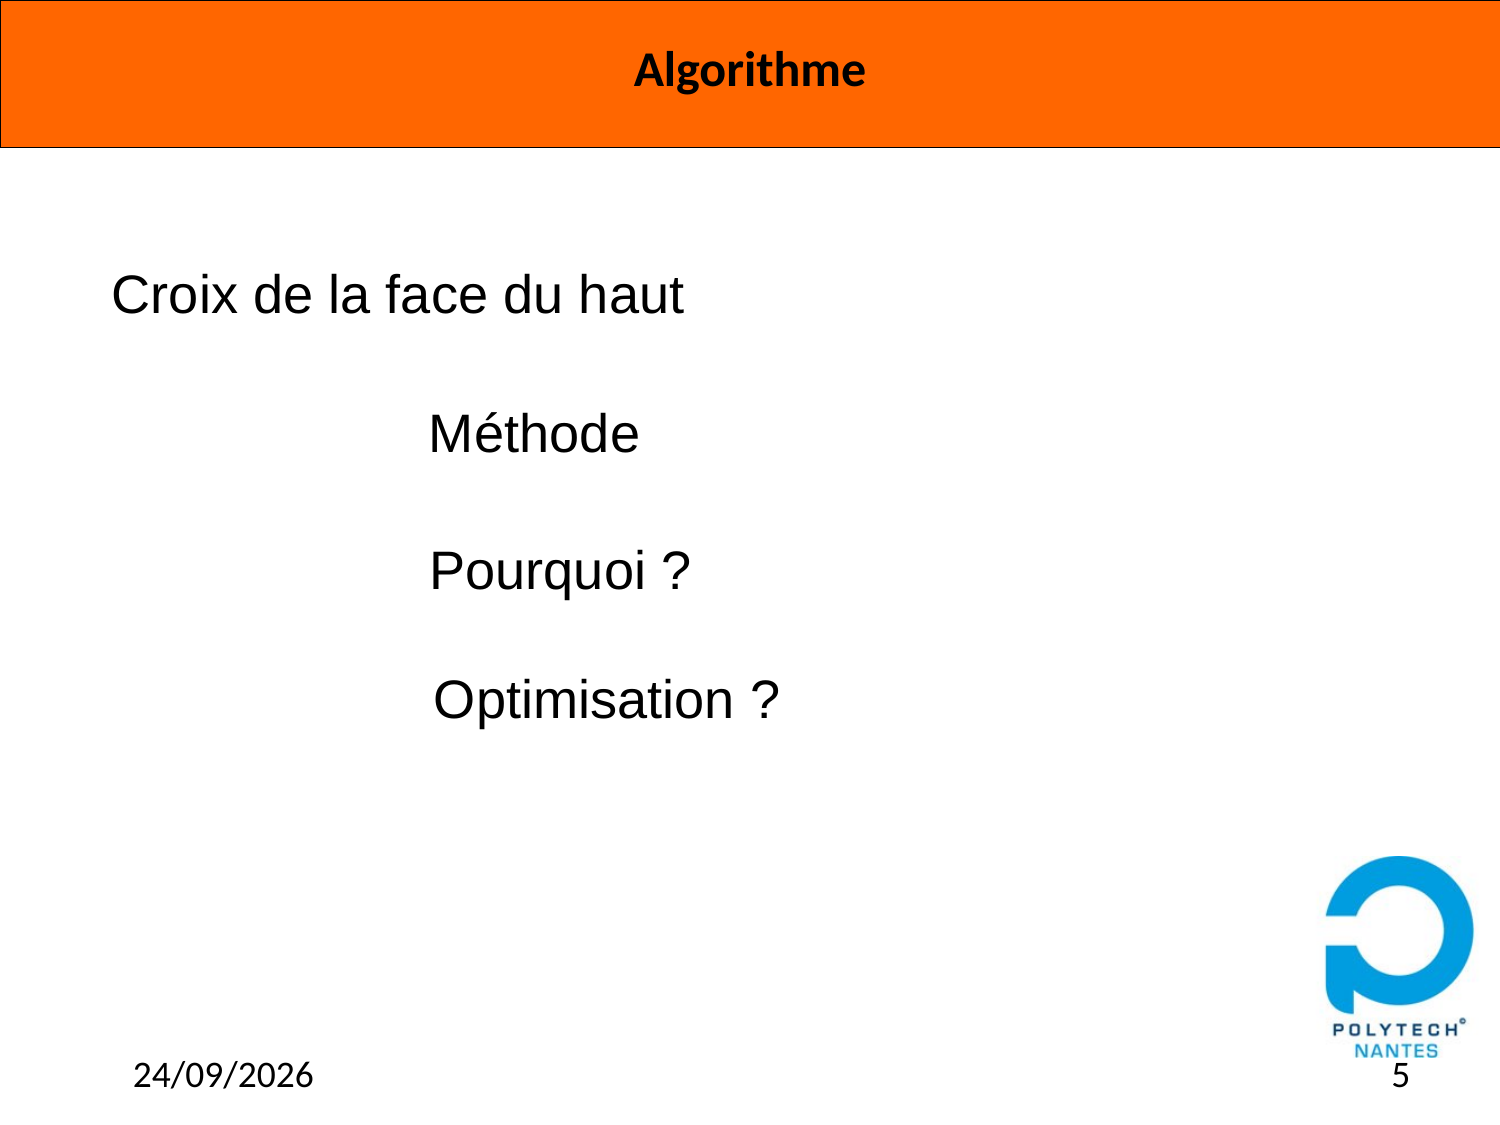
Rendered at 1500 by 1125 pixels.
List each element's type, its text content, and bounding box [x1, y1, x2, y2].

text_box Optimisation ? [417, 660, 798, 739]
text_box Croix de la face du haut [59, 206, 739, 384]
text_box Méthode [413, 394, 657, 473]
picture [1299, 856, 1500, 1058]
text_box Algorithme [0, 0, 1500, 148]
text_box Pourquoi ? [413, 531, 708, 610]
